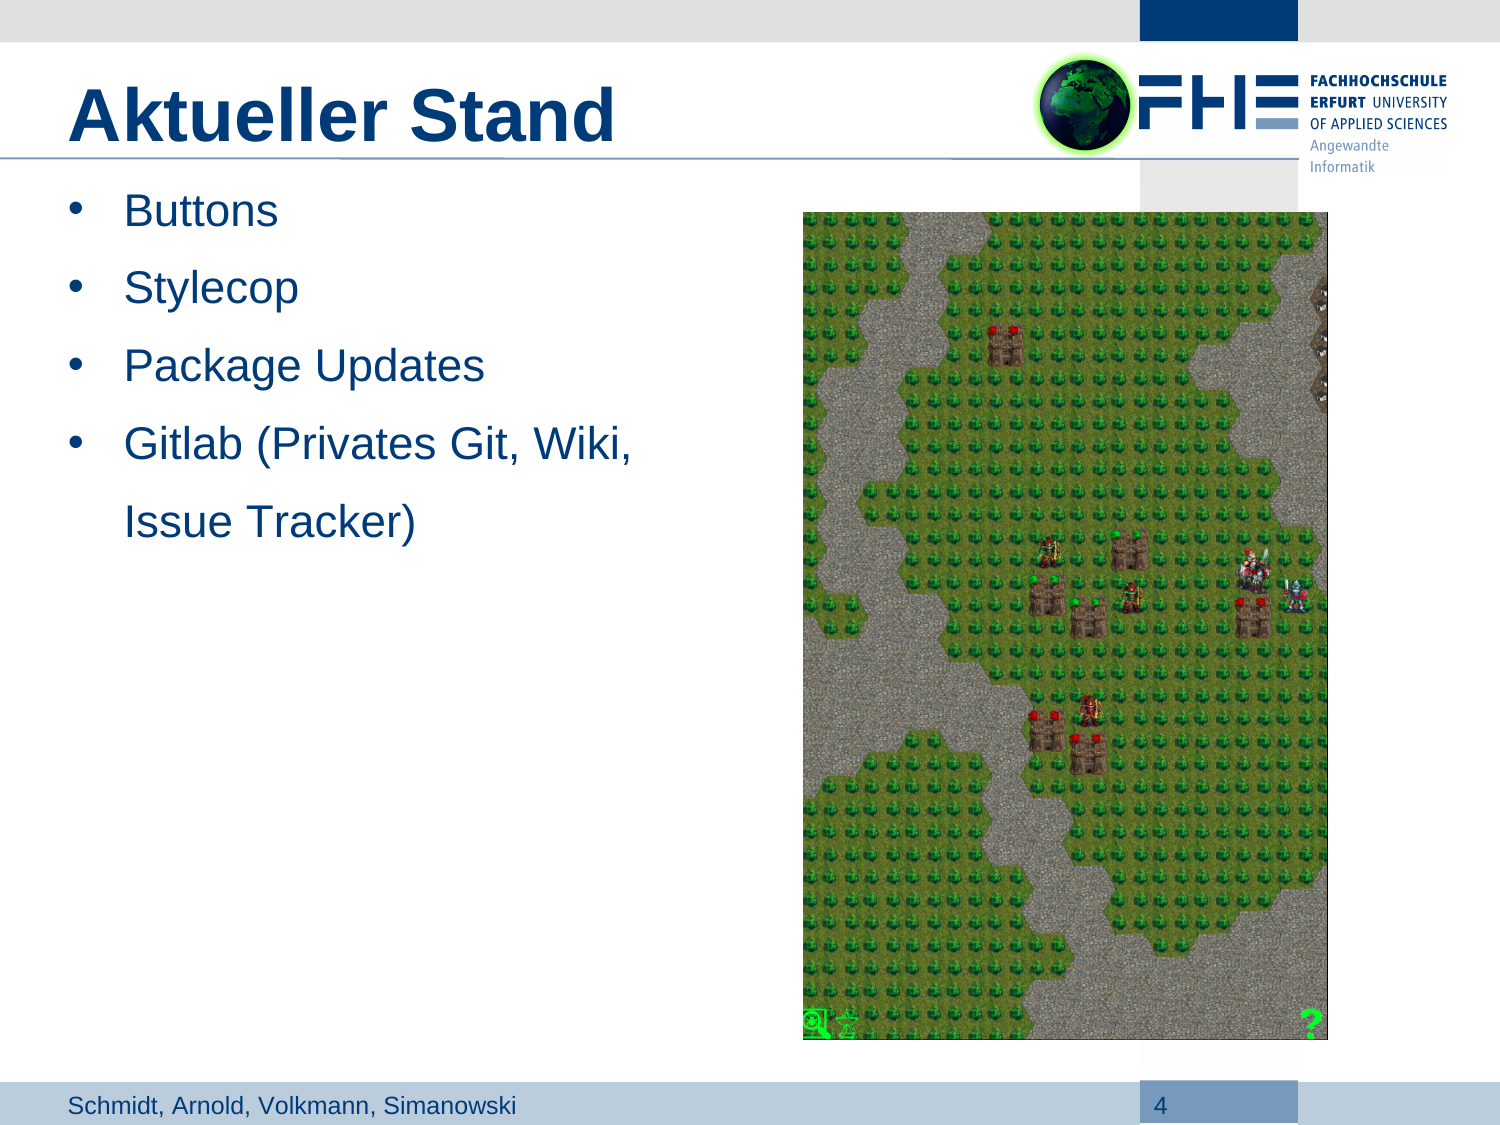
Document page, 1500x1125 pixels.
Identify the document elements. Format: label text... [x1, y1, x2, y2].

picture [1030, 75, 1447, 172]
title Aktueller Stand [53, 58, 1140, 142]
picture [1030, 50, 1140, 58]
picture [803, 212, 1328, 1040]
list Buttons Stylecop Package Updates Gitlab (Privates Git, Wiki, Issue Tracker) [53, 172, 1500, 1083]
